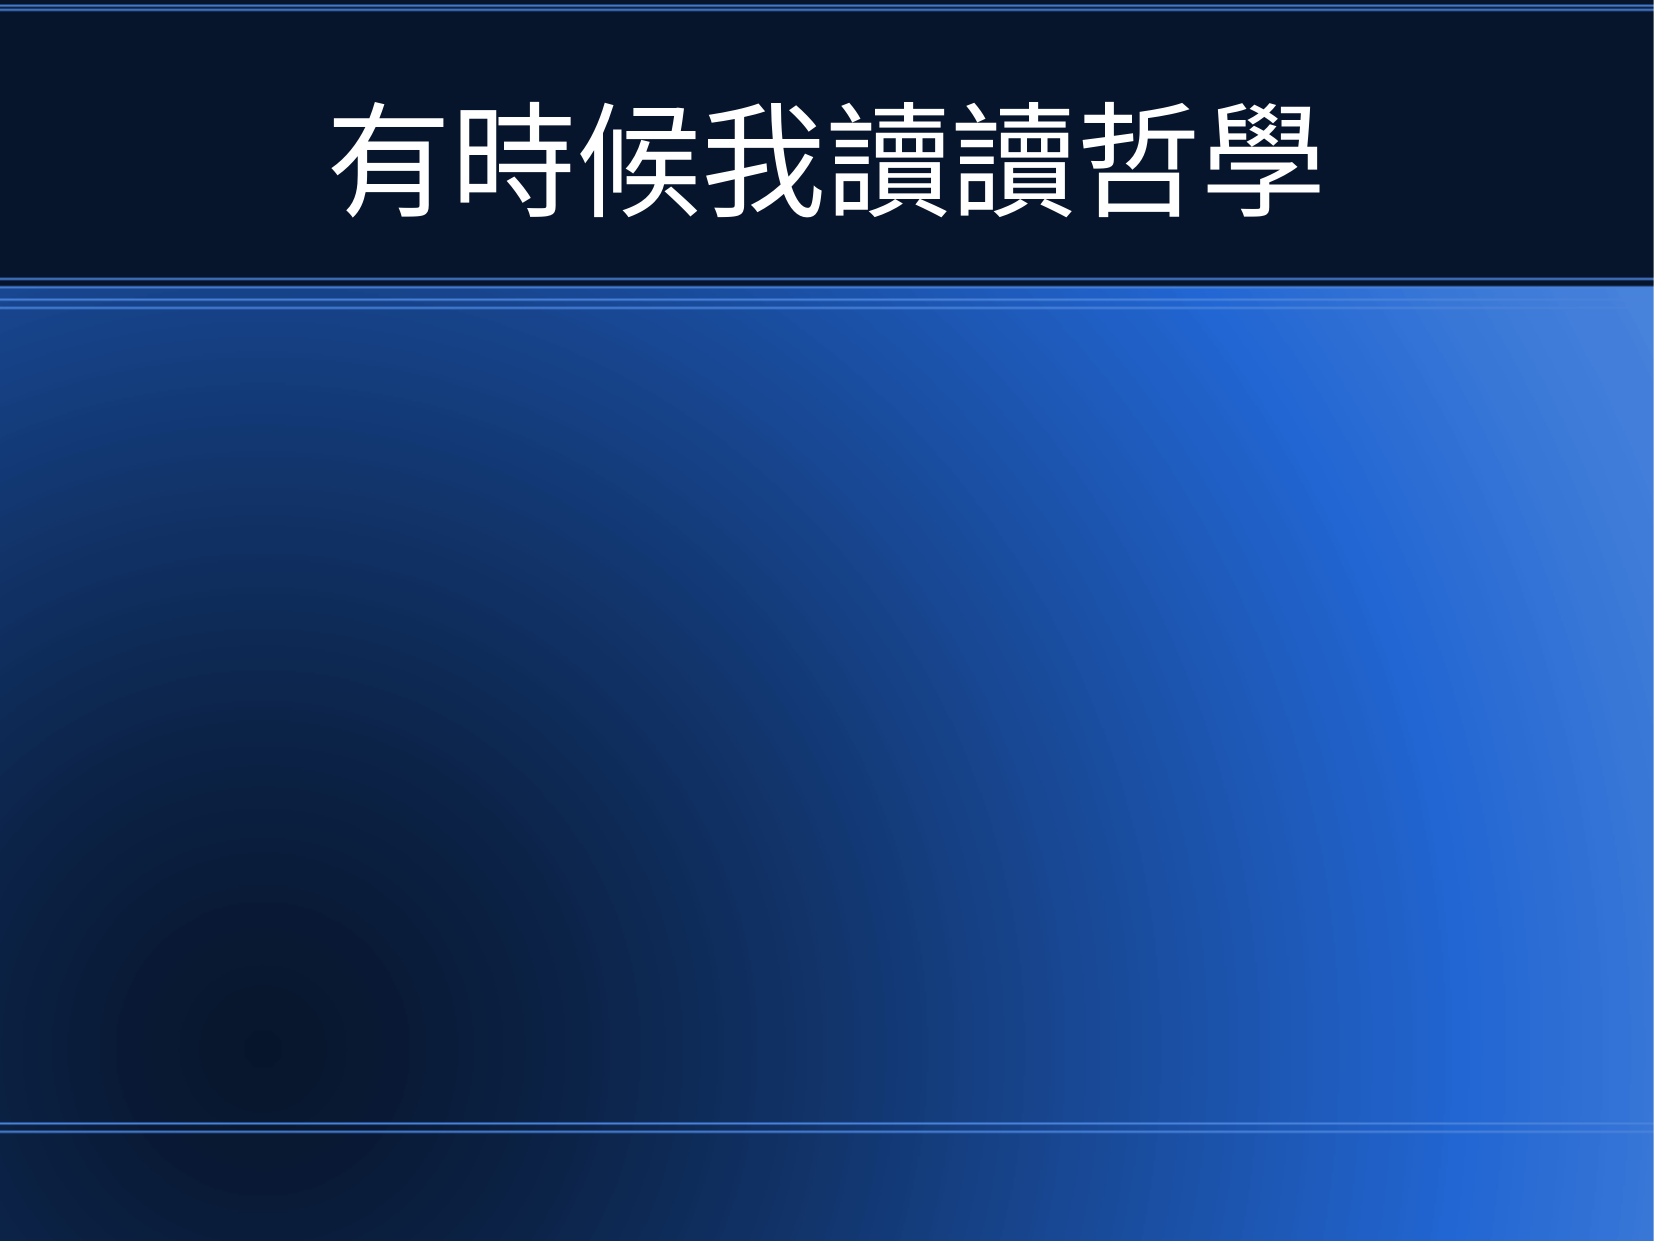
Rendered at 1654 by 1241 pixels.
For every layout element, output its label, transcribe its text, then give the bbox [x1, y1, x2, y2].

title 有時候我讀讀哲學 [82, 49, 1571, 257]
picture [0, 0, 1654, 1241]
